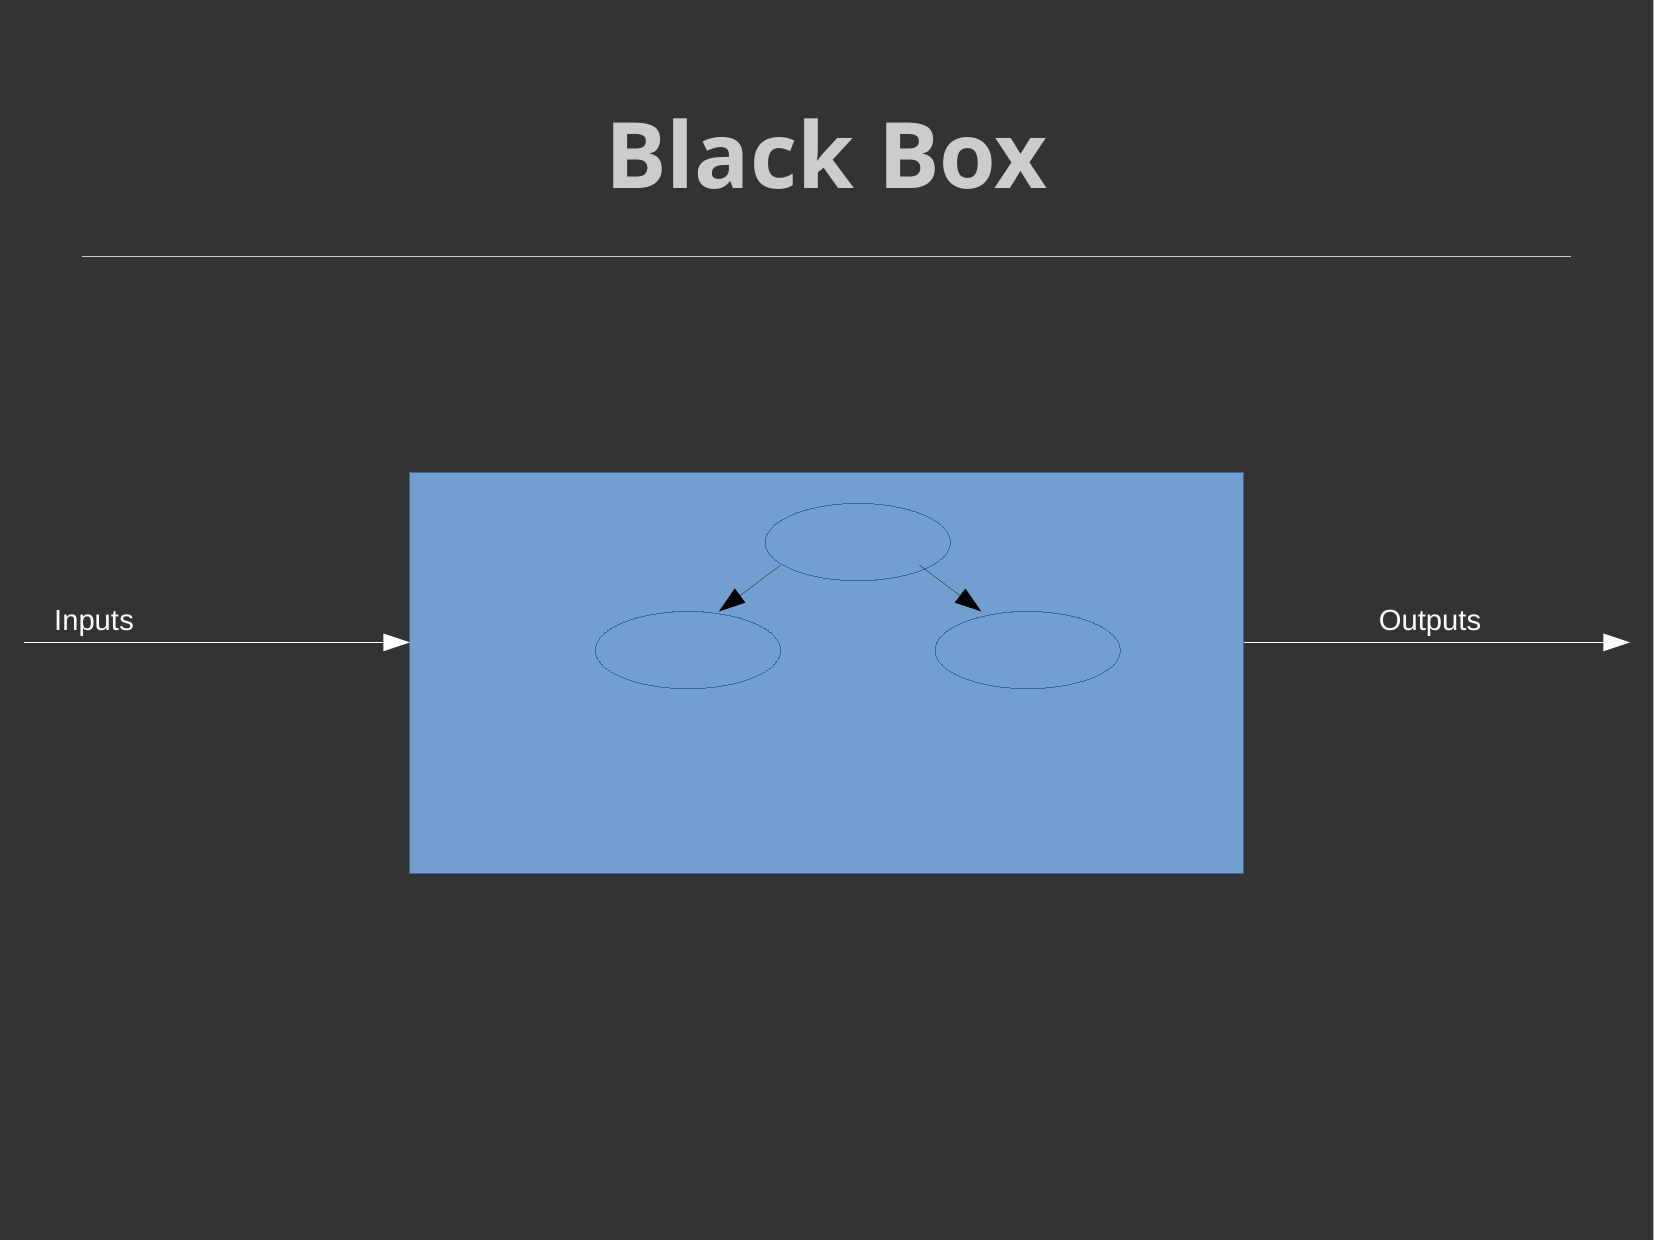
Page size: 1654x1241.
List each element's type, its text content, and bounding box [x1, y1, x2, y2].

text_box [409, 472, 1244, 874]
title Black Box [82, 49, 1571, 257]
text_box Inputs [39, 596, 183, 659]
text_box Outputs [1364, 596, 1538, 659]
